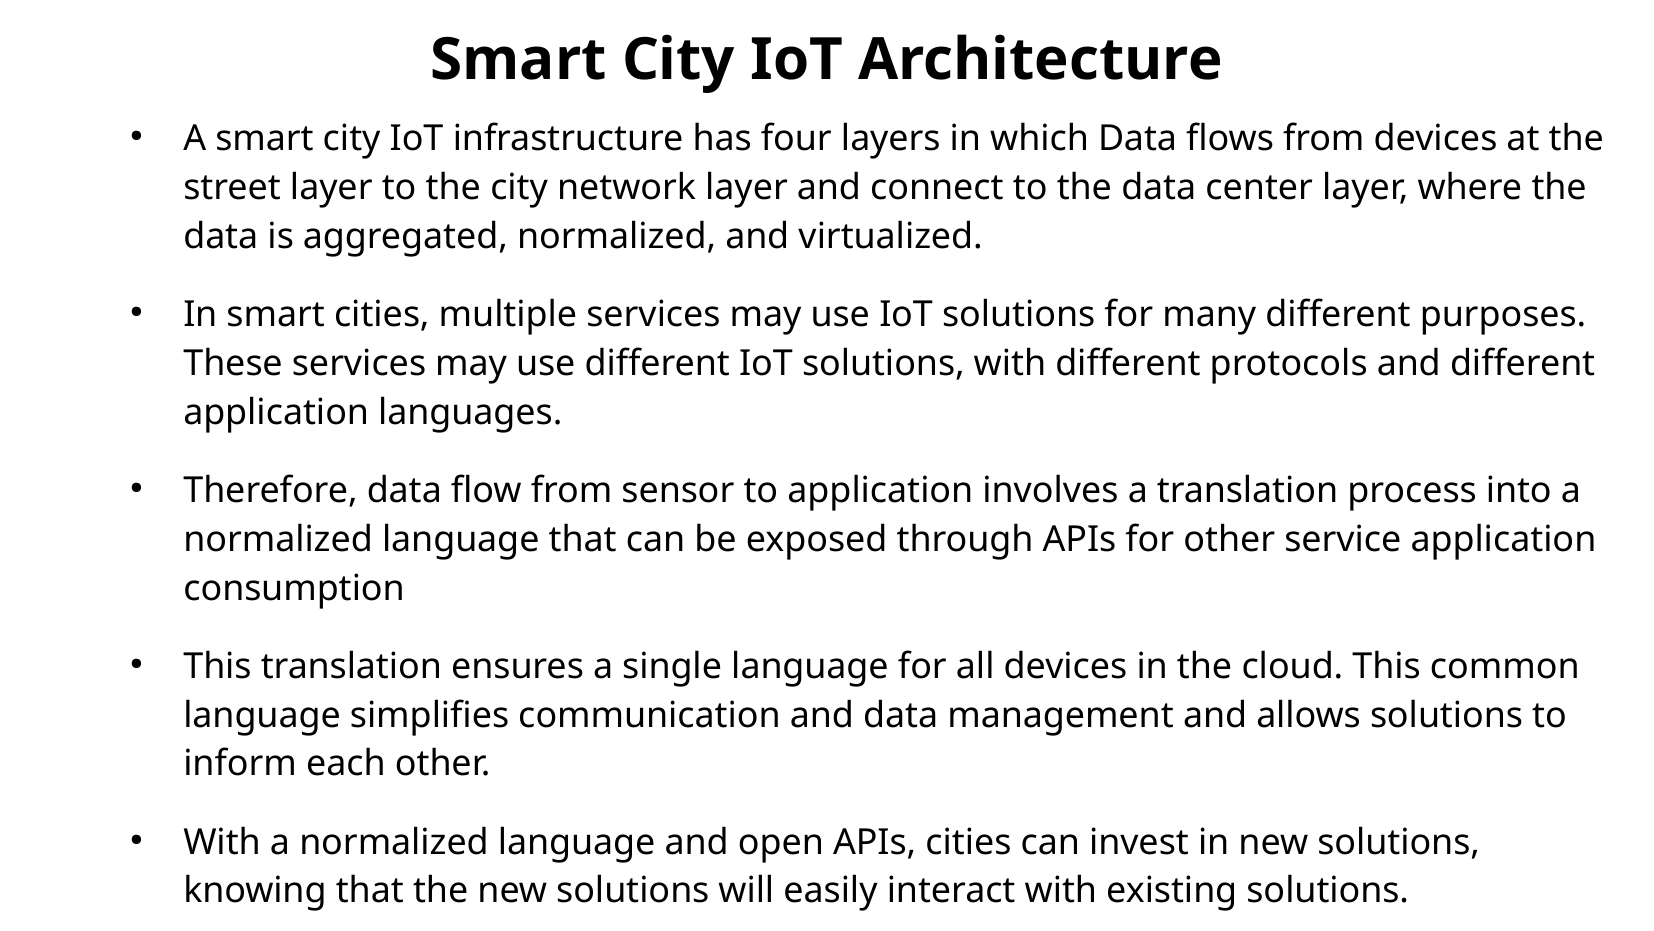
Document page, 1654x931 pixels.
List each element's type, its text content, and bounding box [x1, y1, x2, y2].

title Smart City IoT Architecture [82, 0, 1571, 113]
list A smart city IoT infrastructure has four layers in which Data flows from devices at the street layer to the city network layer and connect to the data center layer, where the data is aggregated, normalized, and virtualized. In smart cities, multiple services may use IoT solutions for many different purposes. These services may use different IoT solutions, with different protocols and different application languages. Therefore, data flow from sensor to application involves a translation process into a normalized language that can be exposed through APIs for other service application consumption This translation ensures a single language for all devices in the cloud. This common language simplifies communication and data management and allows solutions to inform each other. With a normalized language and open APIs, cities can invest in new solutions, knowing that the new solutions will easily interact with existing solutions. [112, 112, 1613, 931]
